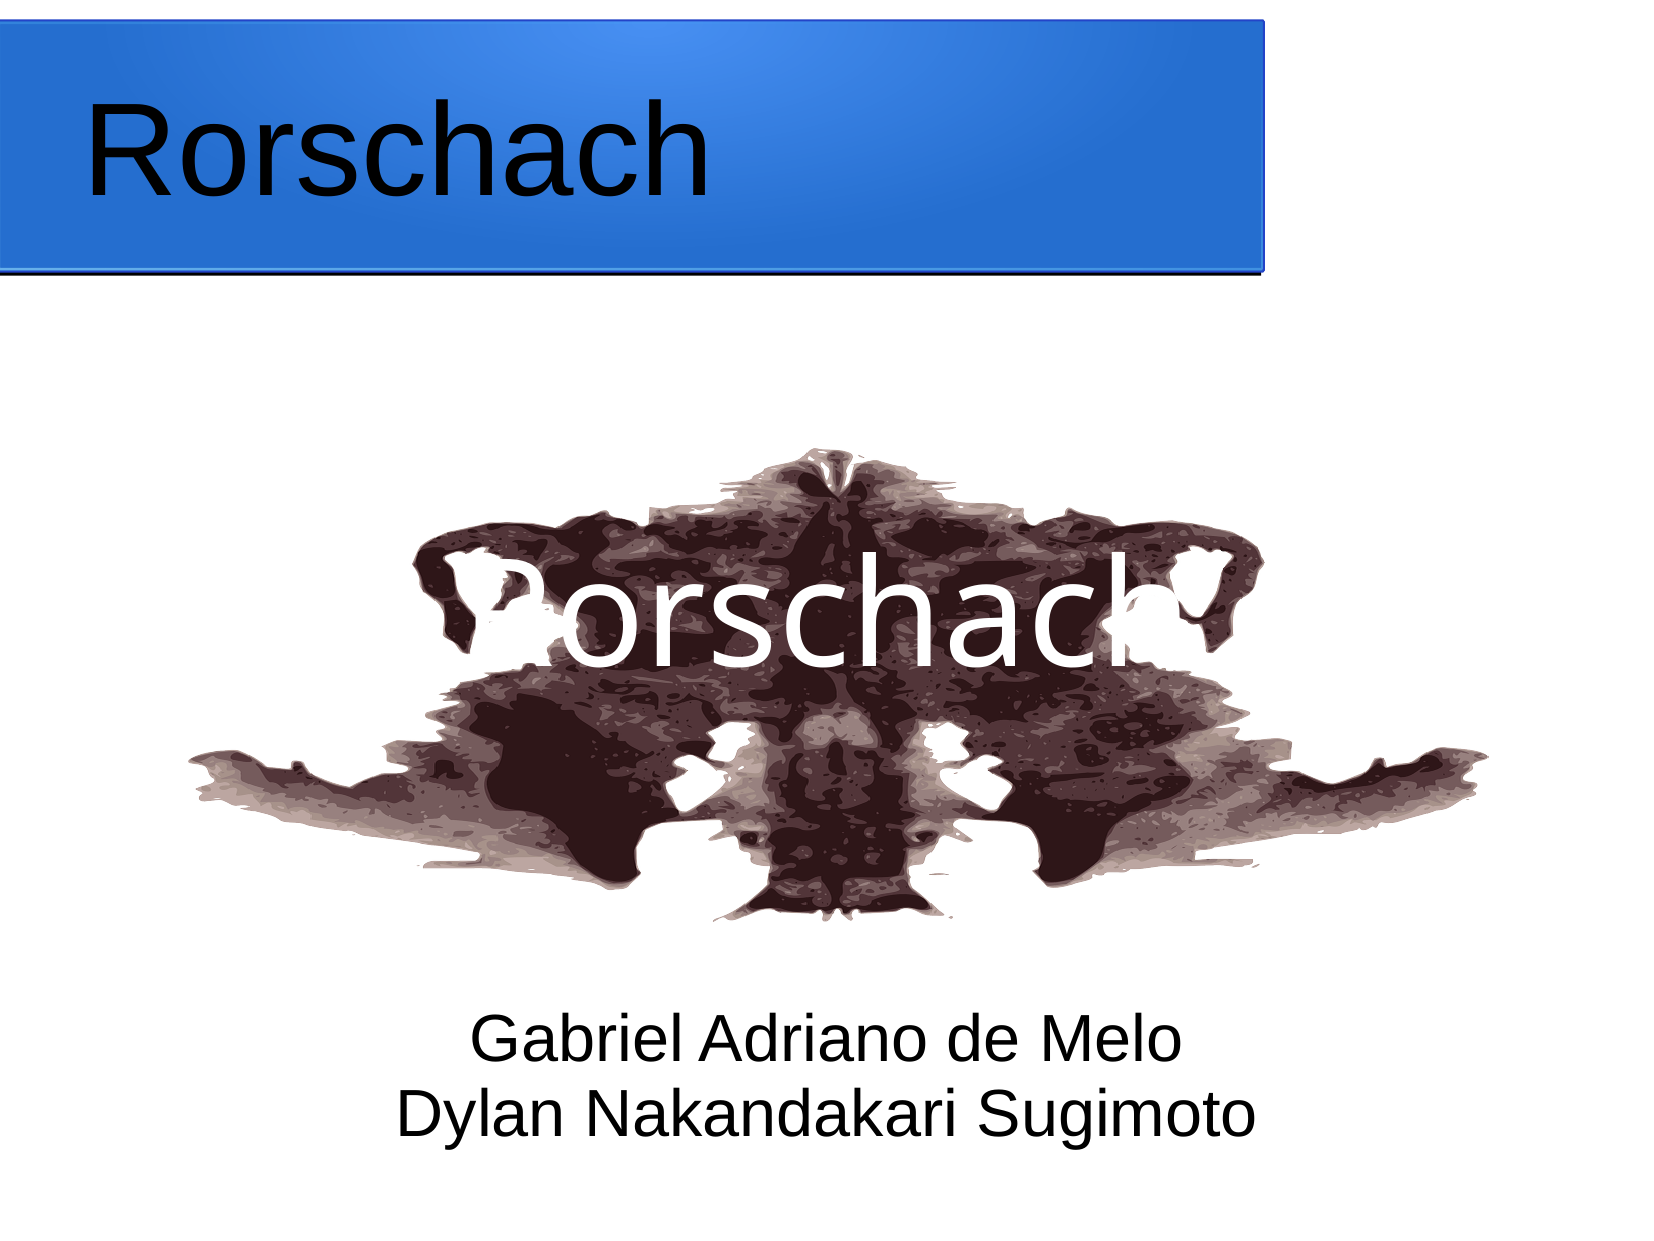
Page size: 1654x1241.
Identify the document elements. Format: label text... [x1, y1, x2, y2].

picture [188, 708, 1489, 922]
picture [188, 448, 1489, 510]
title Rorschach [82, 47, 1235, 252]
subtitle Gabriel Adriano de Melo Dylan Nakandakari Sugimoto [82, 1001, 1571, 1151]
text_box Rorschach [82, 510, 1571, 708]
